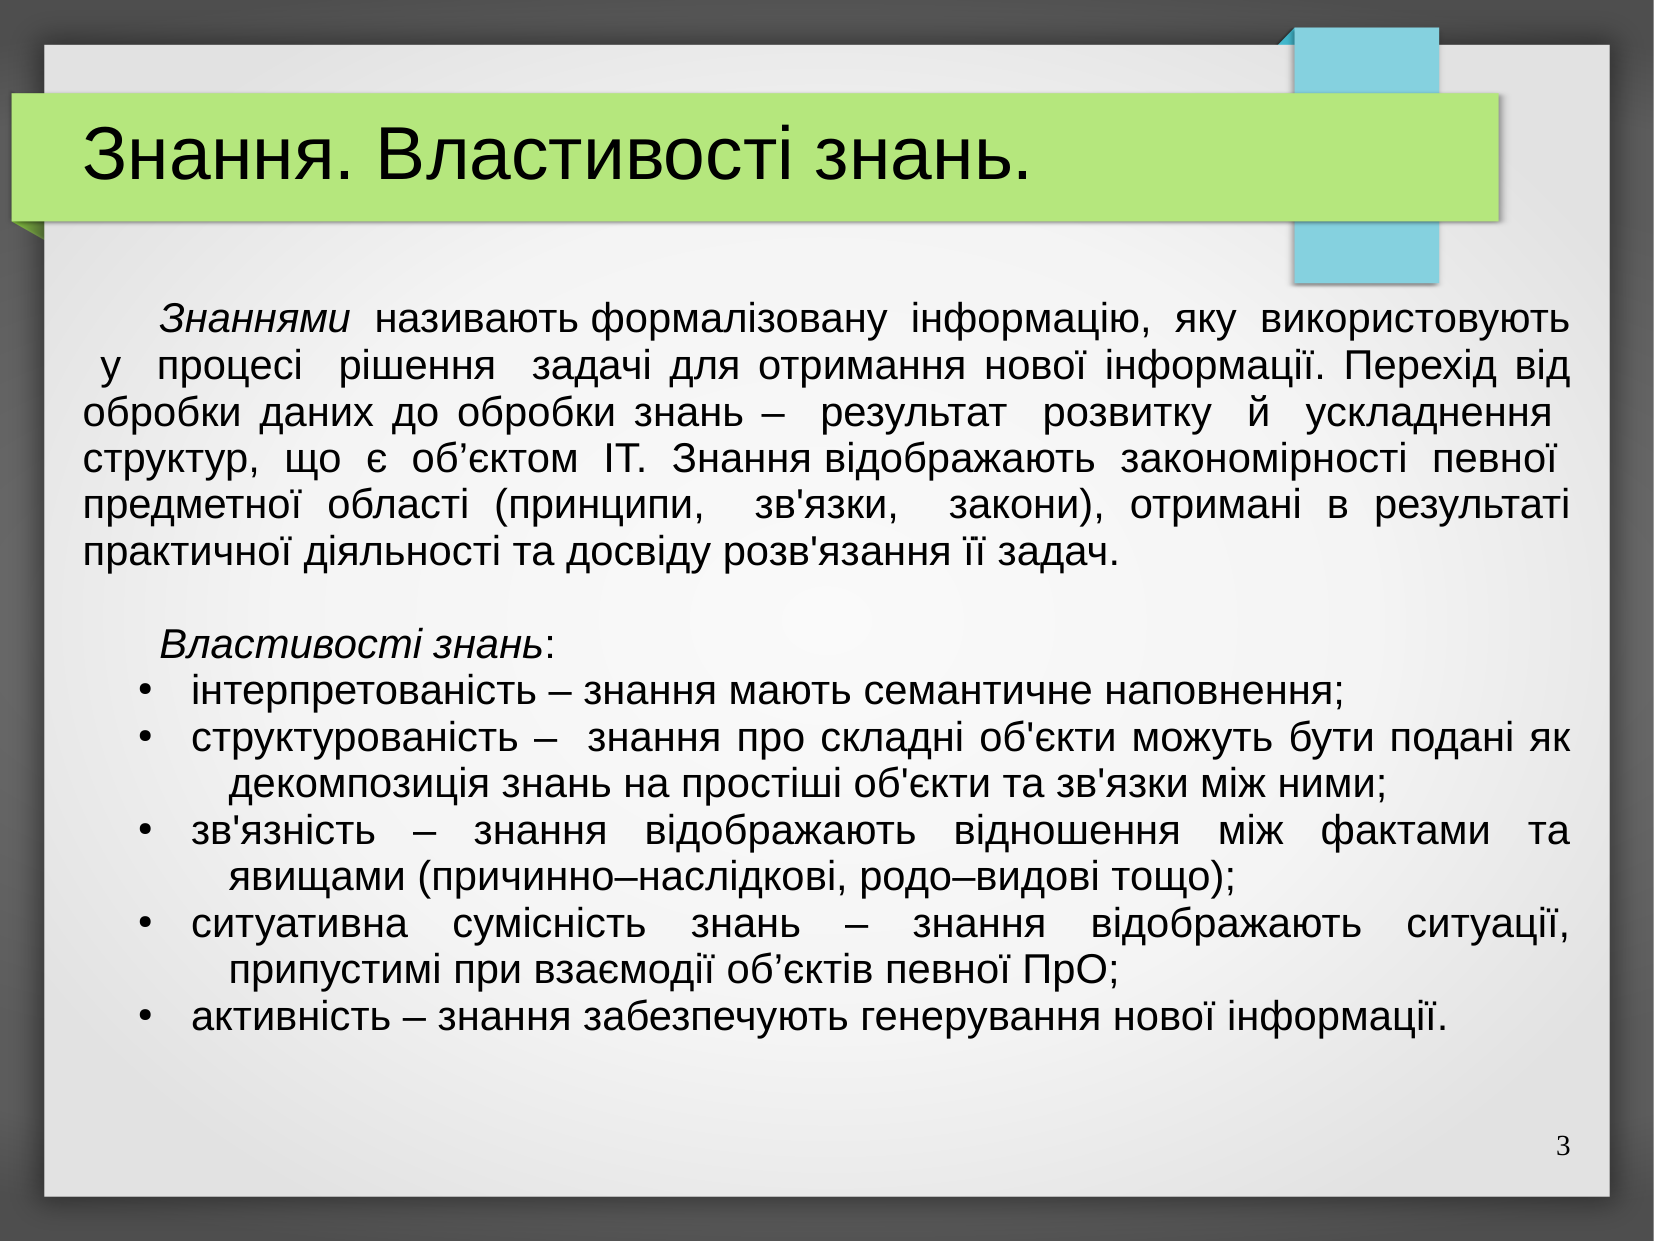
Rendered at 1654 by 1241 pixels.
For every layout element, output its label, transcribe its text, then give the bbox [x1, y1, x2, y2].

list Знаннями називають формалізовану інформацію, яку використовують у процесі рішення задачі для отримання нової інформації. Перехід від обробки даних до обробки знань – результат розвитку й ускладнення структур, що є об’єктом ІТ. Знання відображають закономірності певної предметної області (принципи, зв'язки, закони), отримані в результаті практичної діяльності та досвіду розв'язання її задач. Властивості знань: інтерпретованість – знання мають семантичне наповнення; структурованість – знання про складні об'єкти можуть бути подані як декомпозиція знань на простіші об'єкти та зв'язки між ними; зв'язність – знання відображають відношення між фактами та явищами (причинно–наслідкові, родо–видові тощо); ситуативна сумісність знань – знання відображають ситуації, припустимі при взаємодії об’єктів певної ПрО; активність – знання забезпечують генерування нової інформації. [82, 295, 1571, 1123]
title Знання. Властивості знань. [82, 94, 1264, 213]
picture [0, 0, 1654, 1241]
